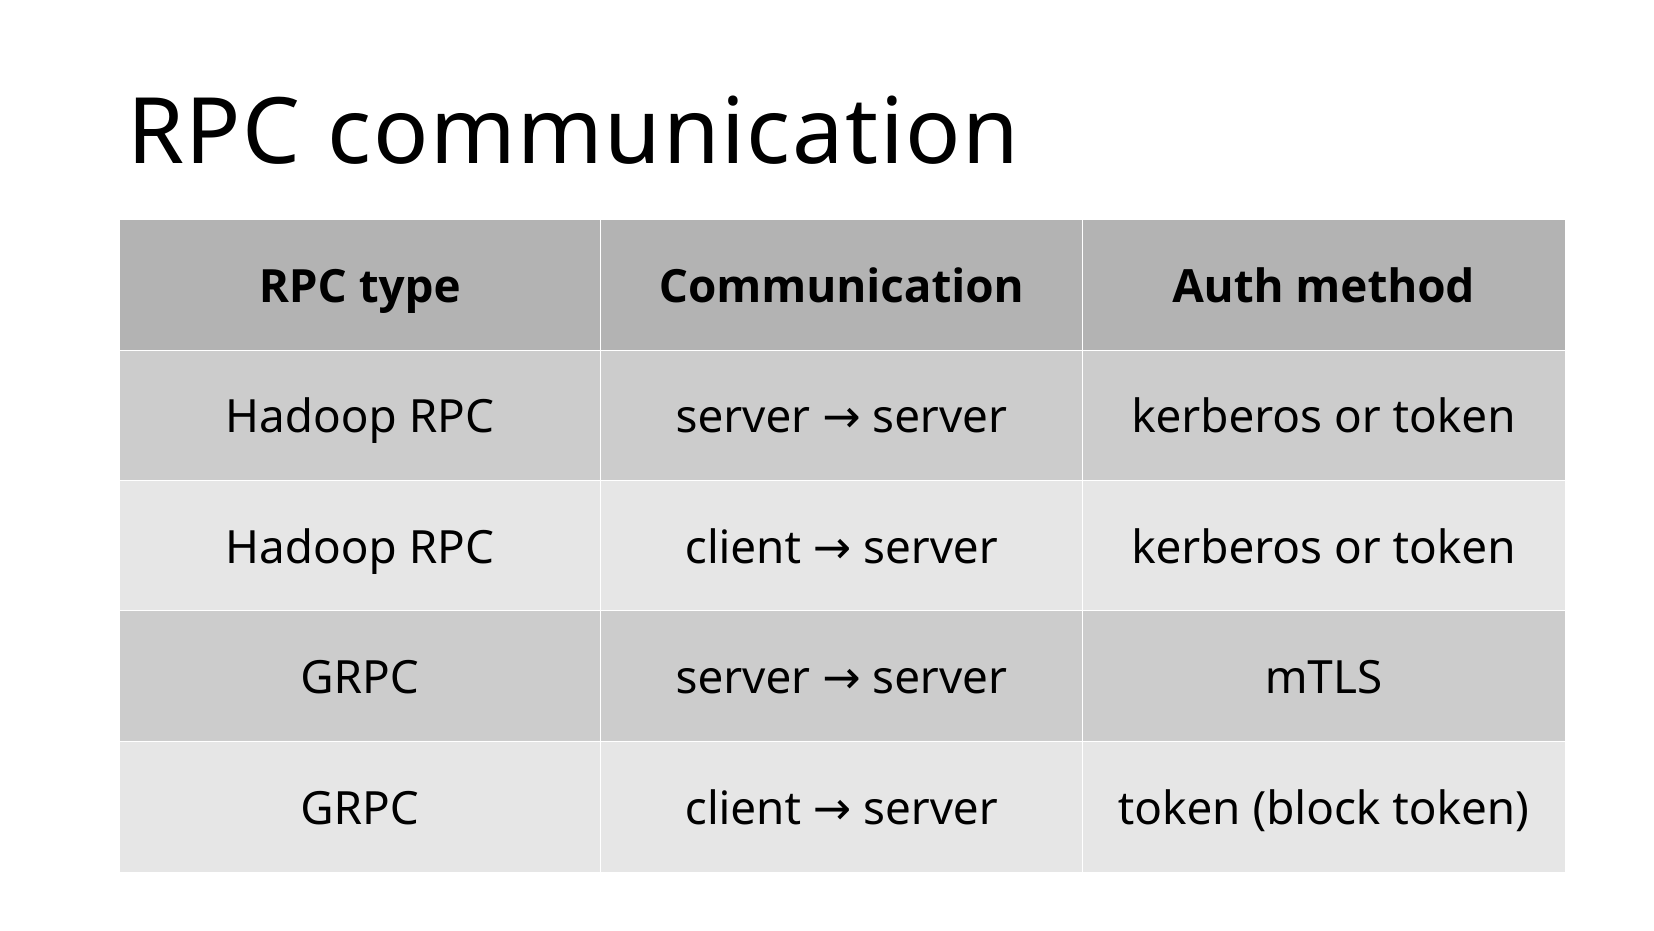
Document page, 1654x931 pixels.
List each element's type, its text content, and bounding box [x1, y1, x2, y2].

table_cell client → server [601, 481, 1082, 610]
table_cell GRPC [120, 742, 600, 872]
table_cell kerberos or token [1083, 351, 1565, 480]
table_cell GRPC [120, 611, 600, 741]
table_cell server → server [601, 611, 1082, 741]
table_header Auth method [1083, 220, 1565, 350]
table_cell client → server [601, 742, 1082, 872]
table_cell token (block token) [1083, 742, 1565, 872]
table_cell mTLS [1083, 611, 1565, 741]
table_cell Hadoop RPC [120, 481, 600, 610]
table_header Communication [601, 220, 1082, 350]
table_cell Hadoop RPC [120, 351, 600, 480]
table_header RPC type [120, 220, 600, 350]
title RPC communication [127, 69, 1654, 187]
table_cell kerberos or token [1083, 481, 1565, 610]
table_cell server → server [601, 351, 1082, 480]
